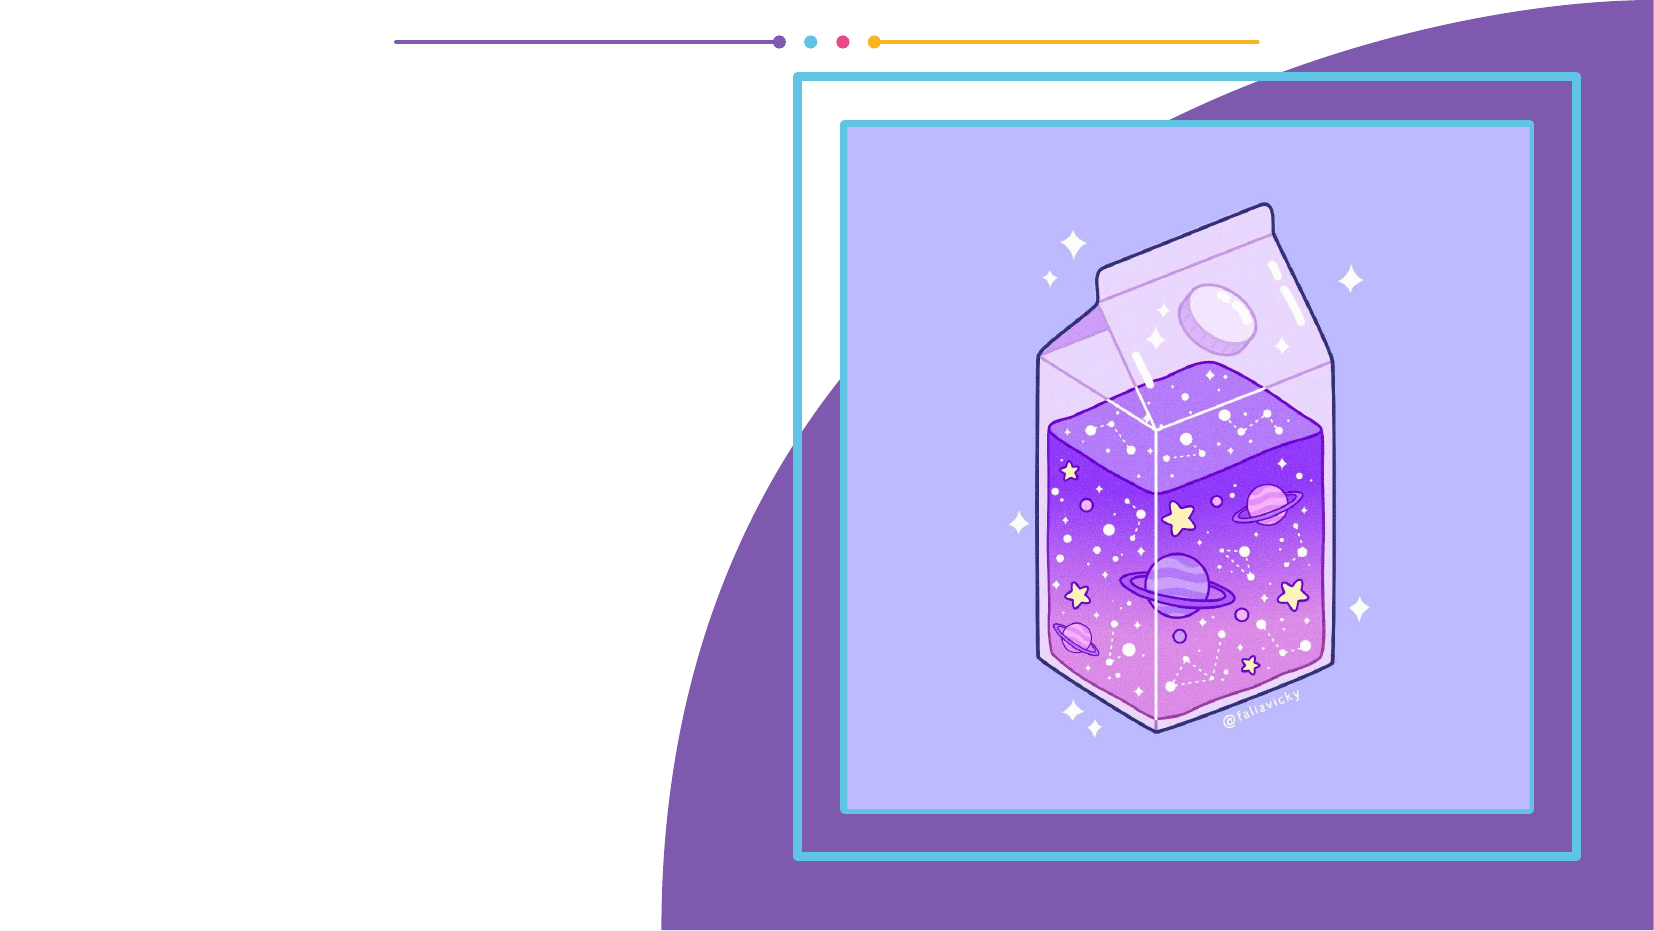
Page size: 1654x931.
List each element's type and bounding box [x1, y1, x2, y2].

text_box [847, 126, 1530, 810]
